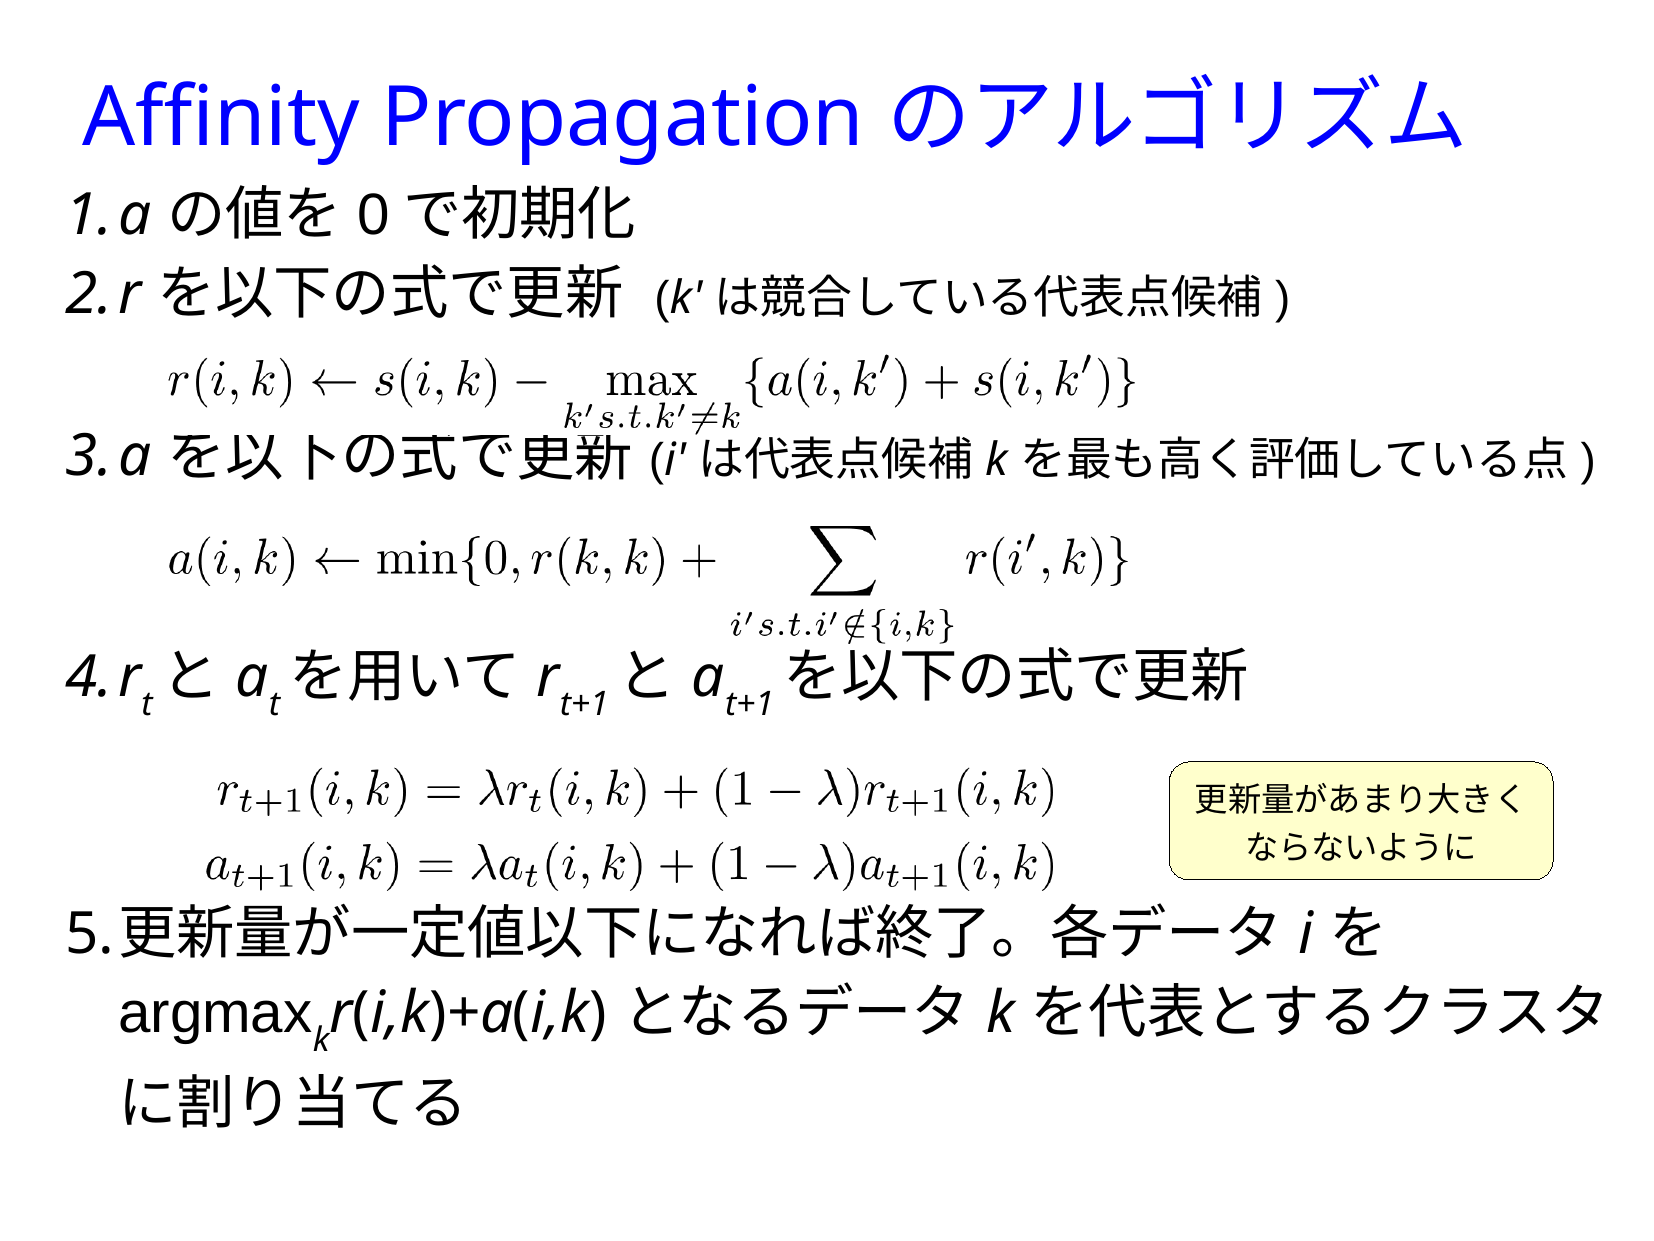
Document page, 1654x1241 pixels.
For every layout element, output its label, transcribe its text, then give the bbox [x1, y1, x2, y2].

list aの値を0で初期化 rを以下の式で更新 (k'は競合している代表点候補) aを以下の式で更新(i'は代表点候補kを最も高く評価している点) rtとatを用いてrt+1とat+1を以下の式で更新 更新量が一定値以下になれば終了。各データiをargmaxkr(i,k)+a(i,k)となるデータkを代表とするクラスタに割り当てる [47, 171, 1625, 1241]
text_box 更新量があまり大きく ならないように [1169, 761, 1554, 880]
picture [168, 354, 1135, 435]
picture [206, 767, 1053, 891]
picture [169, 525, 1128, 644]
title Affinity Propagationのアルゴリズム [82, 44, 1571, 171]
